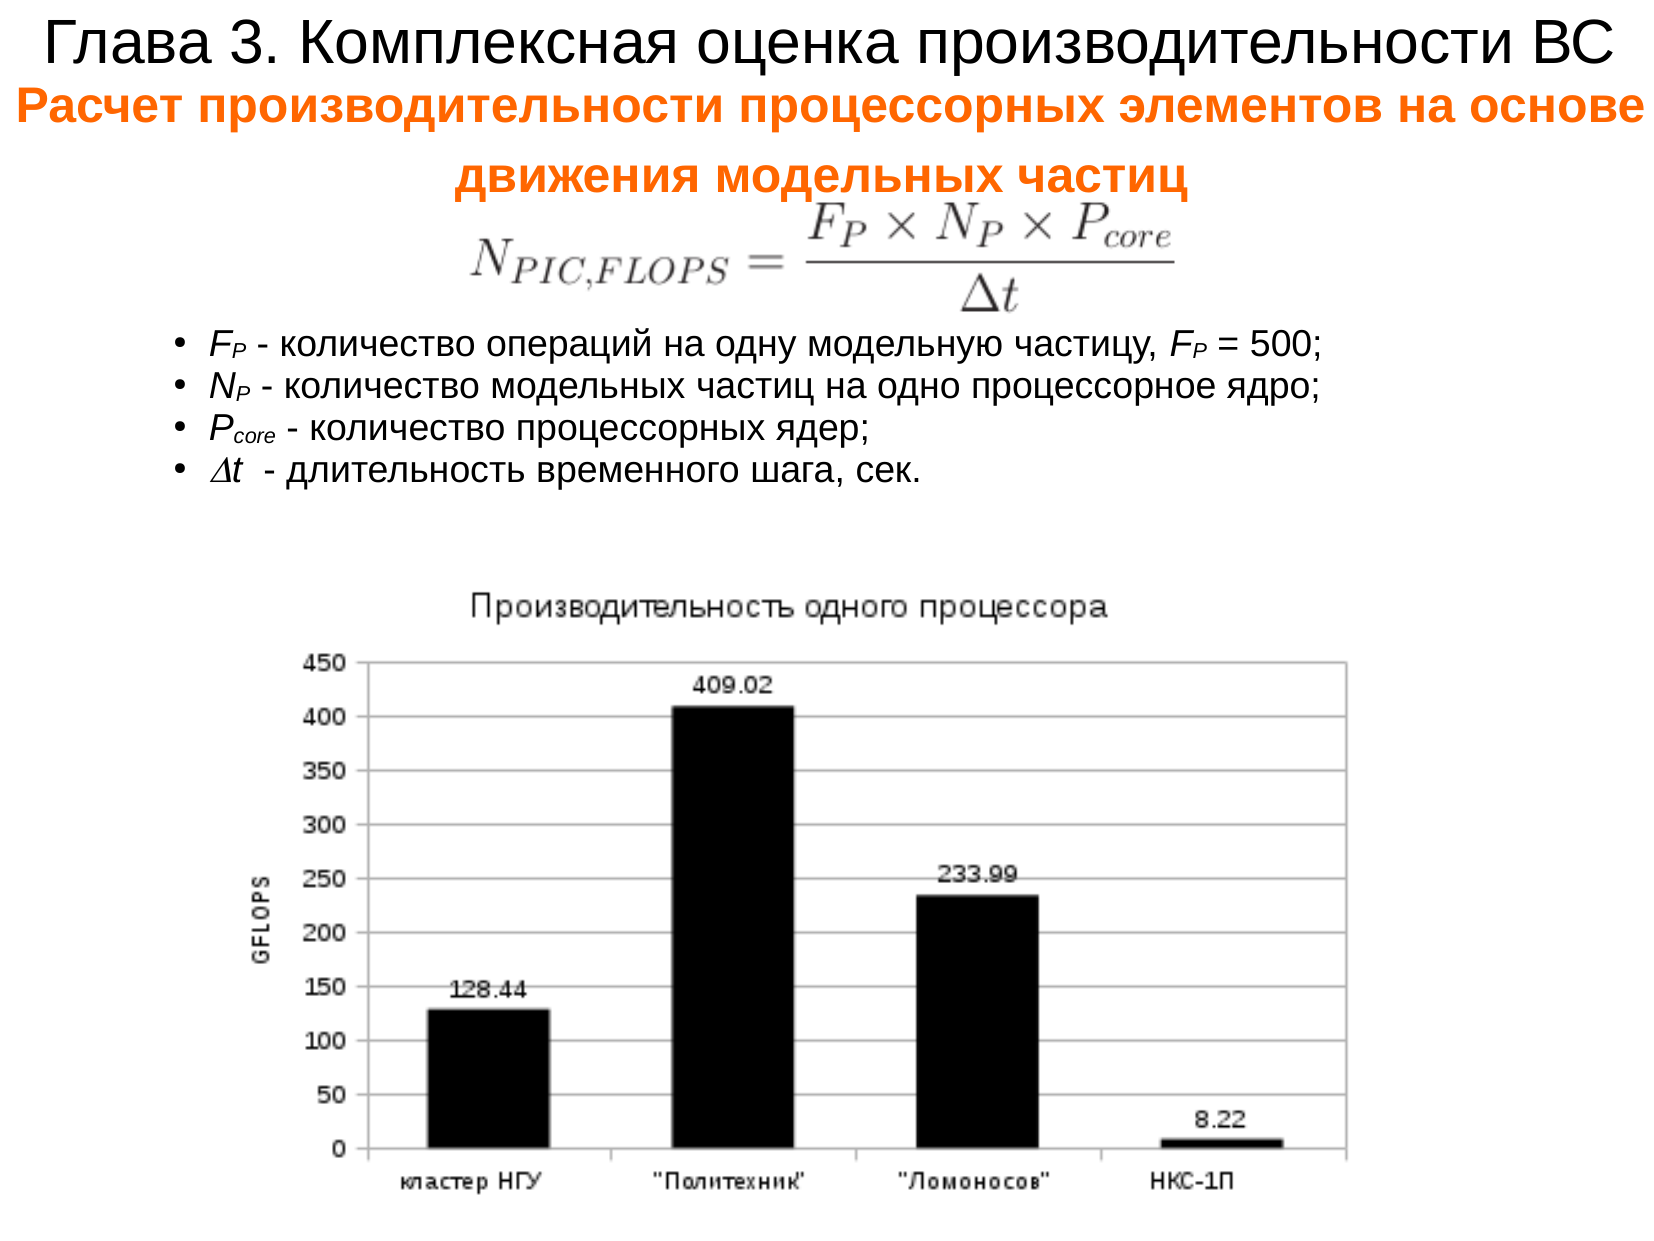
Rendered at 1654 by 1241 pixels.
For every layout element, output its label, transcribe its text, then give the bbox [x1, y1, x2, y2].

title Глава 3. Комплексная оценка производительности ВС Расчет производительности процессорных элементов на основе движения модельных частиц [0, 0, 1654, 215]
text_box FP - количество операций на одну модельную частицу, FP = 500; NP - количество модельных частиц на одно процессорное ядро; Pcore - количество процессорных ядер; Dt - длительность временного шага, сек. [158, 315, 1531, 544]
picture [438, 215, 1201, 315]
picture [211, 554, 1368, 1207]
